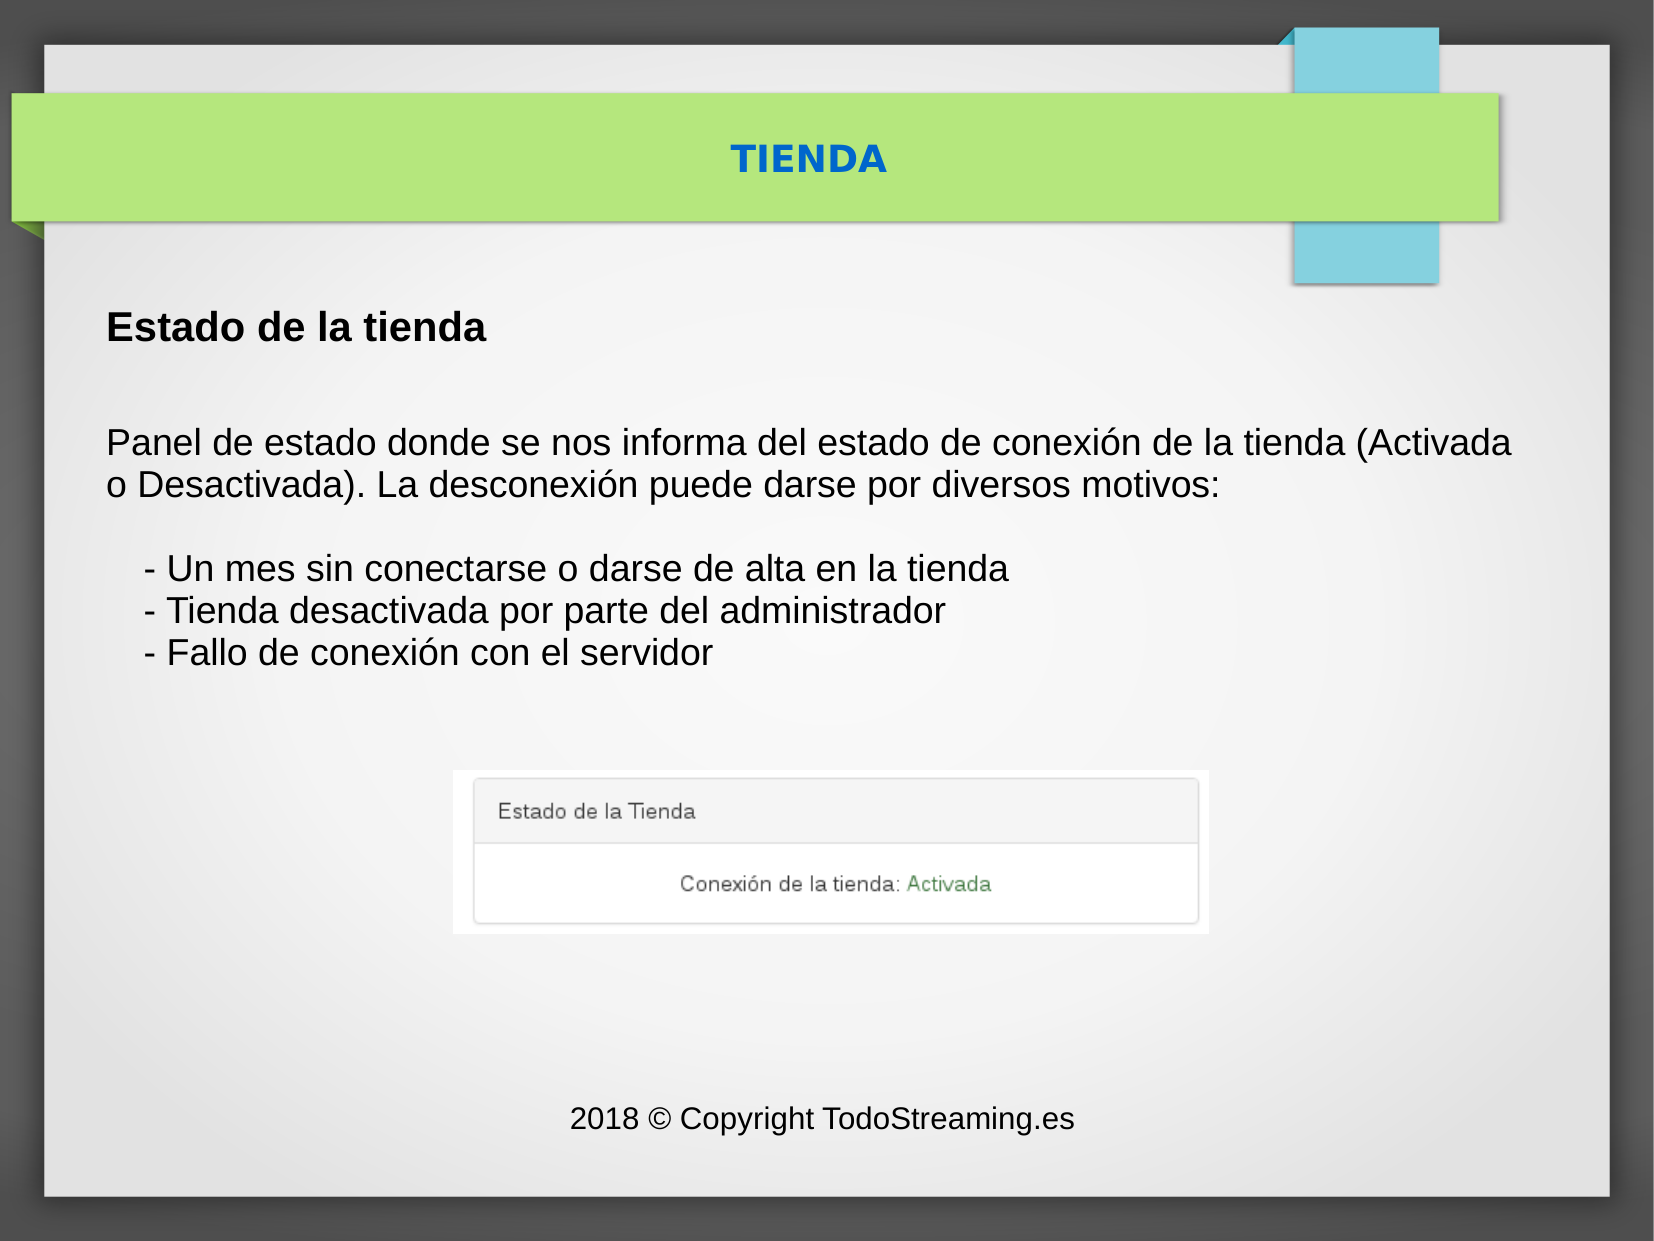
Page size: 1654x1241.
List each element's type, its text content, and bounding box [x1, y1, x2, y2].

title TIENDA [448, 118, 1170, 201]
picture [0, 0, 1654, 1241]
text_box 2018 © Copyright TodoStreaming.es [555, 1094, 1099, 1146]
text_box Panel de estado donde se nos informa del estado de conexión de la tienda (Activada o Desactivada). La desconexión puede darse por diversos motivos: - Un mes sin conectarse o darse de alta en la tienda - Tienda desactivada por parte del administrador - Fallo de conexión con el servidor [106, 421, 1536, 674]
text_box Estado de la tienda [106, 295, 721, 360]
